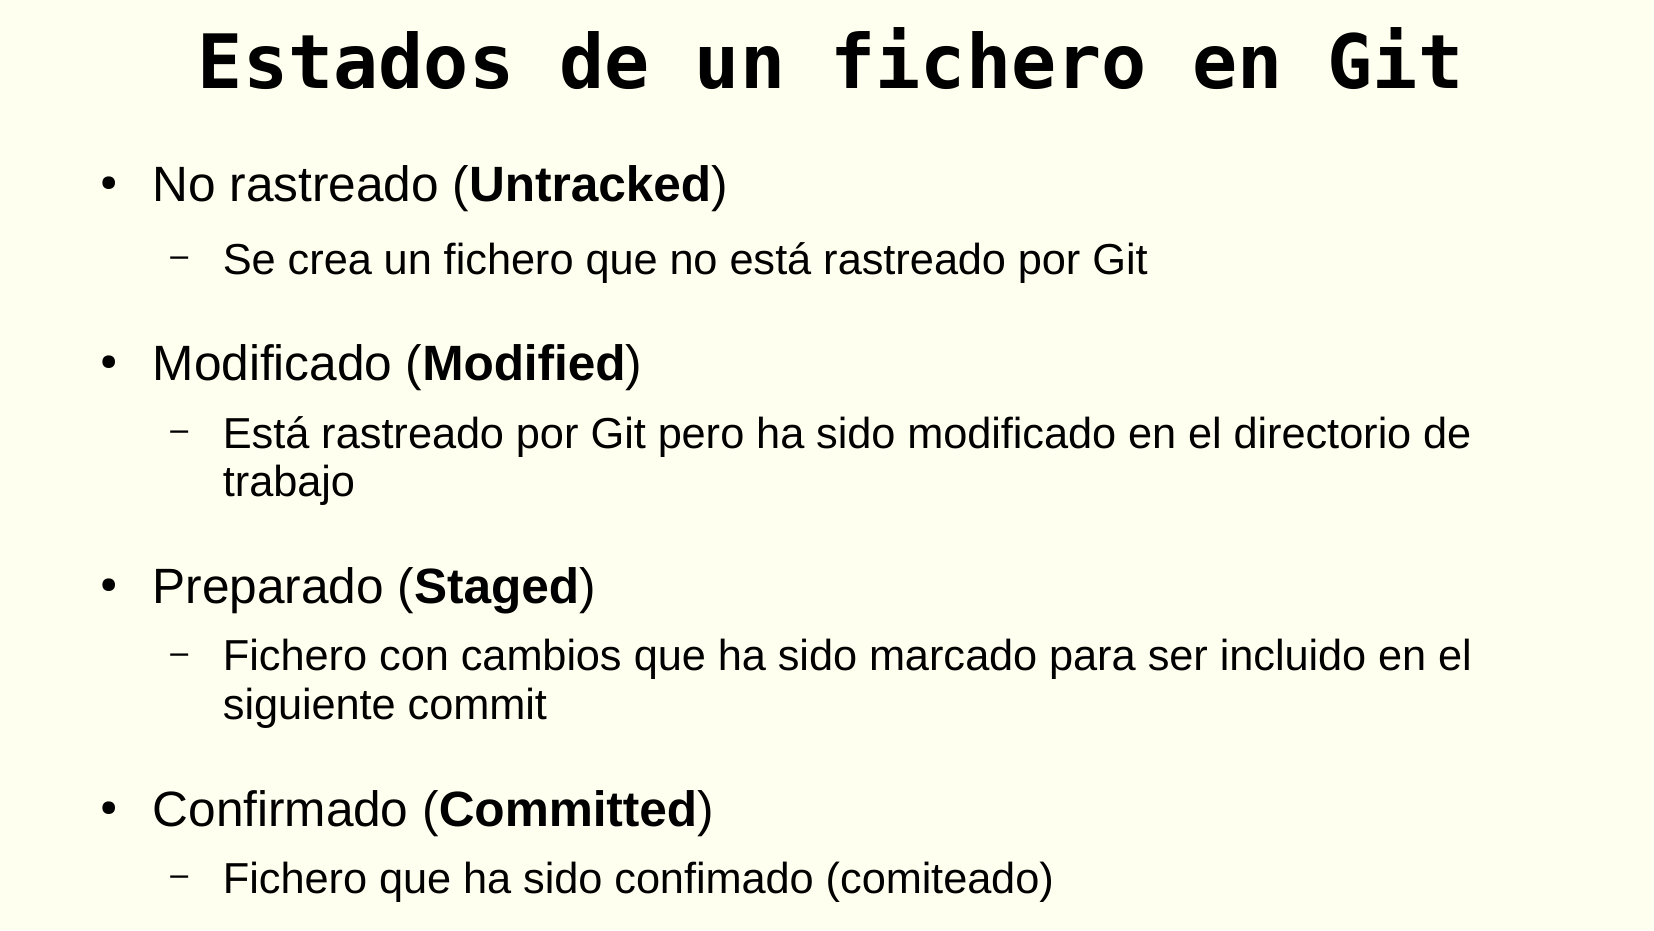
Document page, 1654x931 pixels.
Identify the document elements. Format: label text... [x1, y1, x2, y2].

list No rastreado (Untracked) Se crea un fichero que no está rastreado por Git Modificado (Modified) Está rastreado por Git pero ha sido modificado en el directorio de trabajo Preparado (Staged) Fichero con cambios que ha sido marcado para ser incluido en el siguiente commit Confirmado (Committed) Fichero que ha sido confimado (comiteado) [82, 156, 1571, 906]
title Estados de un fichero en Git [87, 18, 1576, 107]
